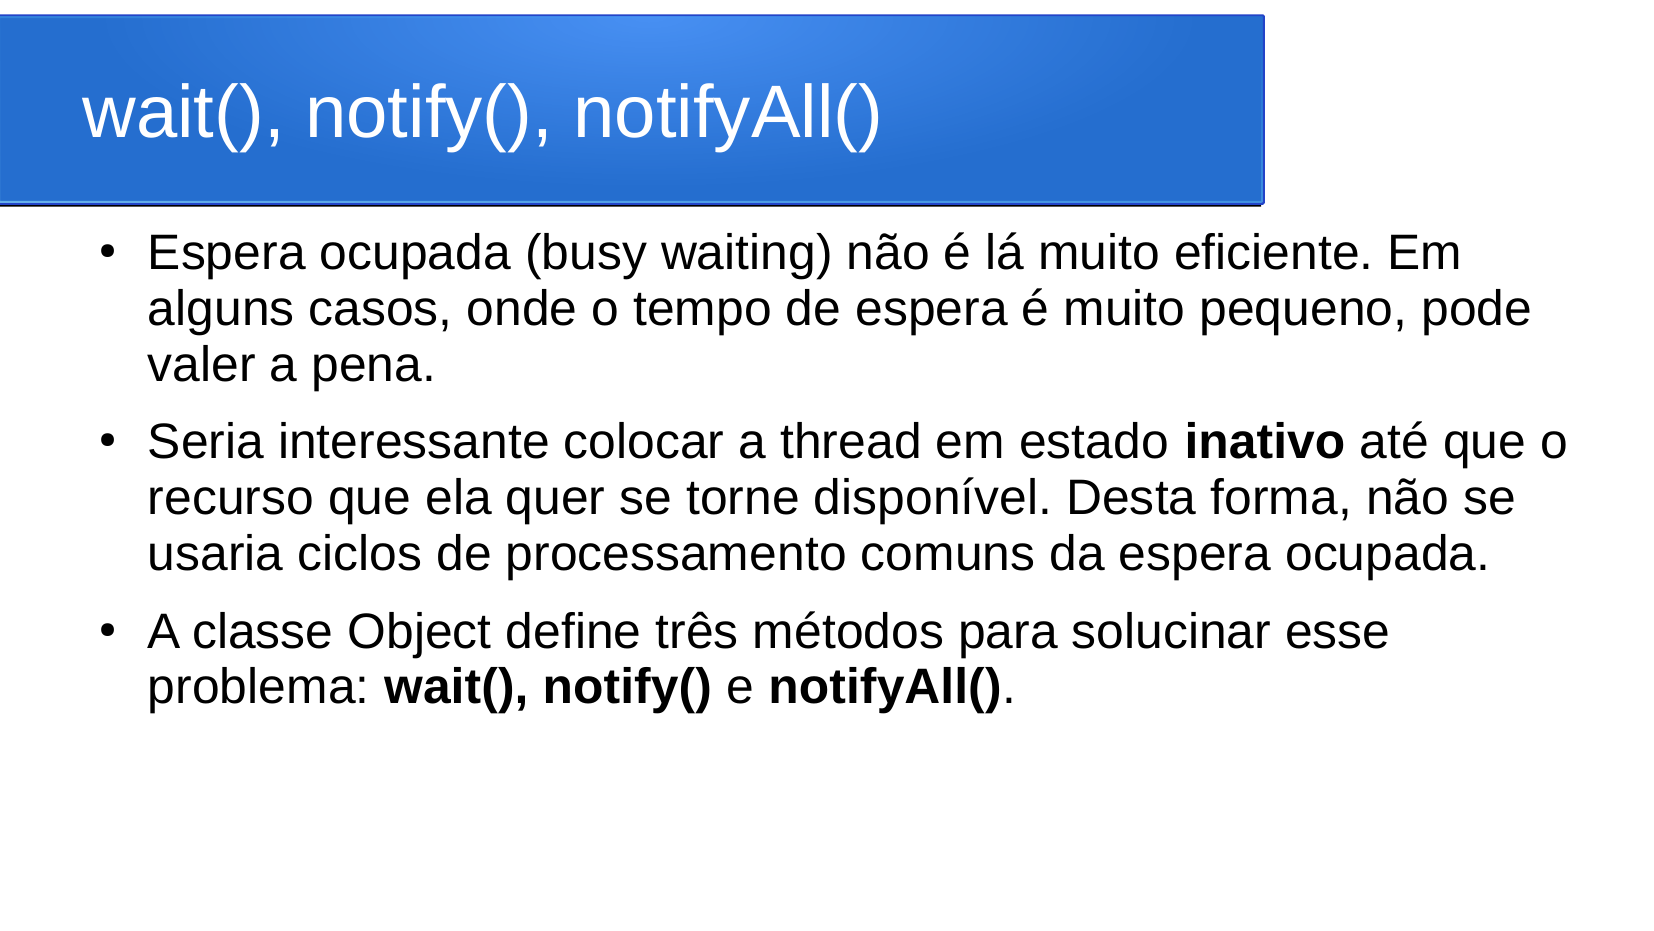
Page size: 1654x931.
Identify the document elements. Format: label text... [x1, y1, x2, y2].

list Espera ocupada (busy waiting) não é lá muito eficiente. Em alguns casos, onde o tempo de espera é muito pequeno, pode valer a pena. Seria interessante colocar a thread em estado inativo até que o recurso que ela quer se torne disponível. Desta forma, não se usaria ciclos de processamento comuns da espera ocupada. A classe Object define três métodos para solucinar esse problema: wait(), notify() e notifyAll(). [82, 224, 1571, 764]
title wait(), notify(), notifyAll() [82, 35, 1235, 189]
